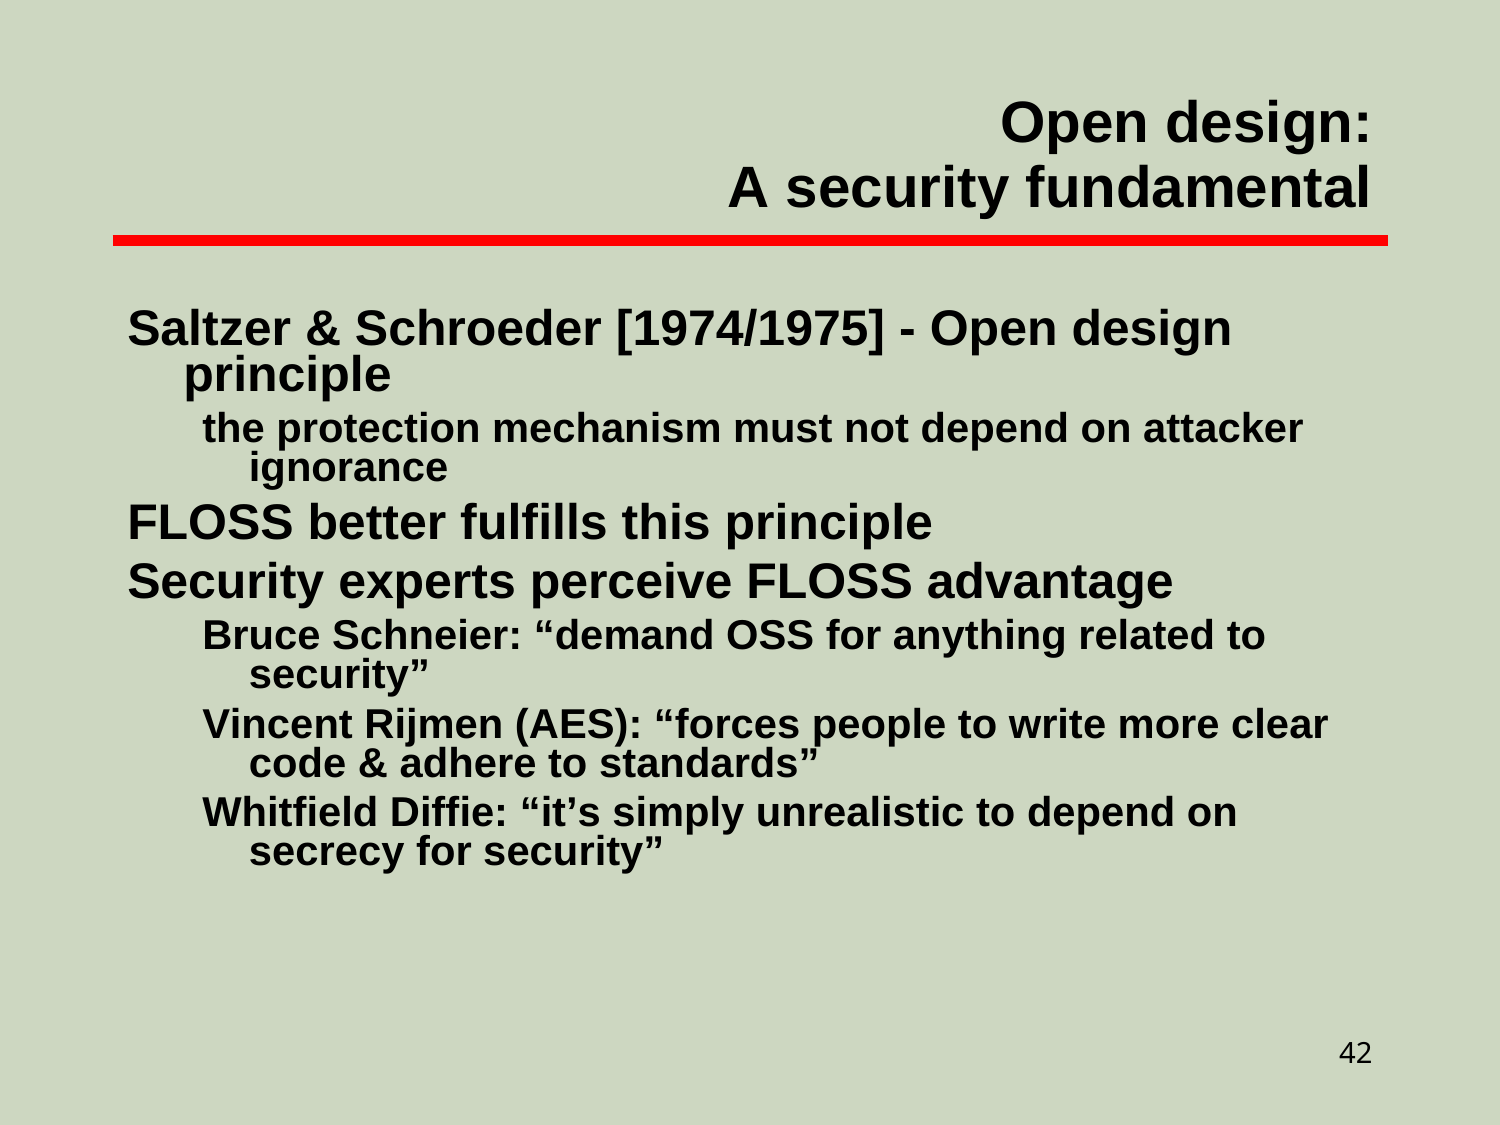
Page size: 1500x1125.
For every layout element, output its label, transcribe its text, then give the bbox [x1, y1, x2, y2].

list Saltzer & Schroeder [1974/1975] - Open design principle the protection mechanism must not depend on attacker ignorance FLOSS better fulfills this principle Security experts perceive FLOSS advantage Bruce Schneier: “demand OSS for anything related to security” Vincent Rijmen (AES): “forces people to write more clear code & adhere to standards” Whitfield Diffie: “it’s simply unrealistic to depend on secrecy for security” [112, 299, 1388, 1001]
title Open design: A security fundamental [337, 72, 1388, 238]
